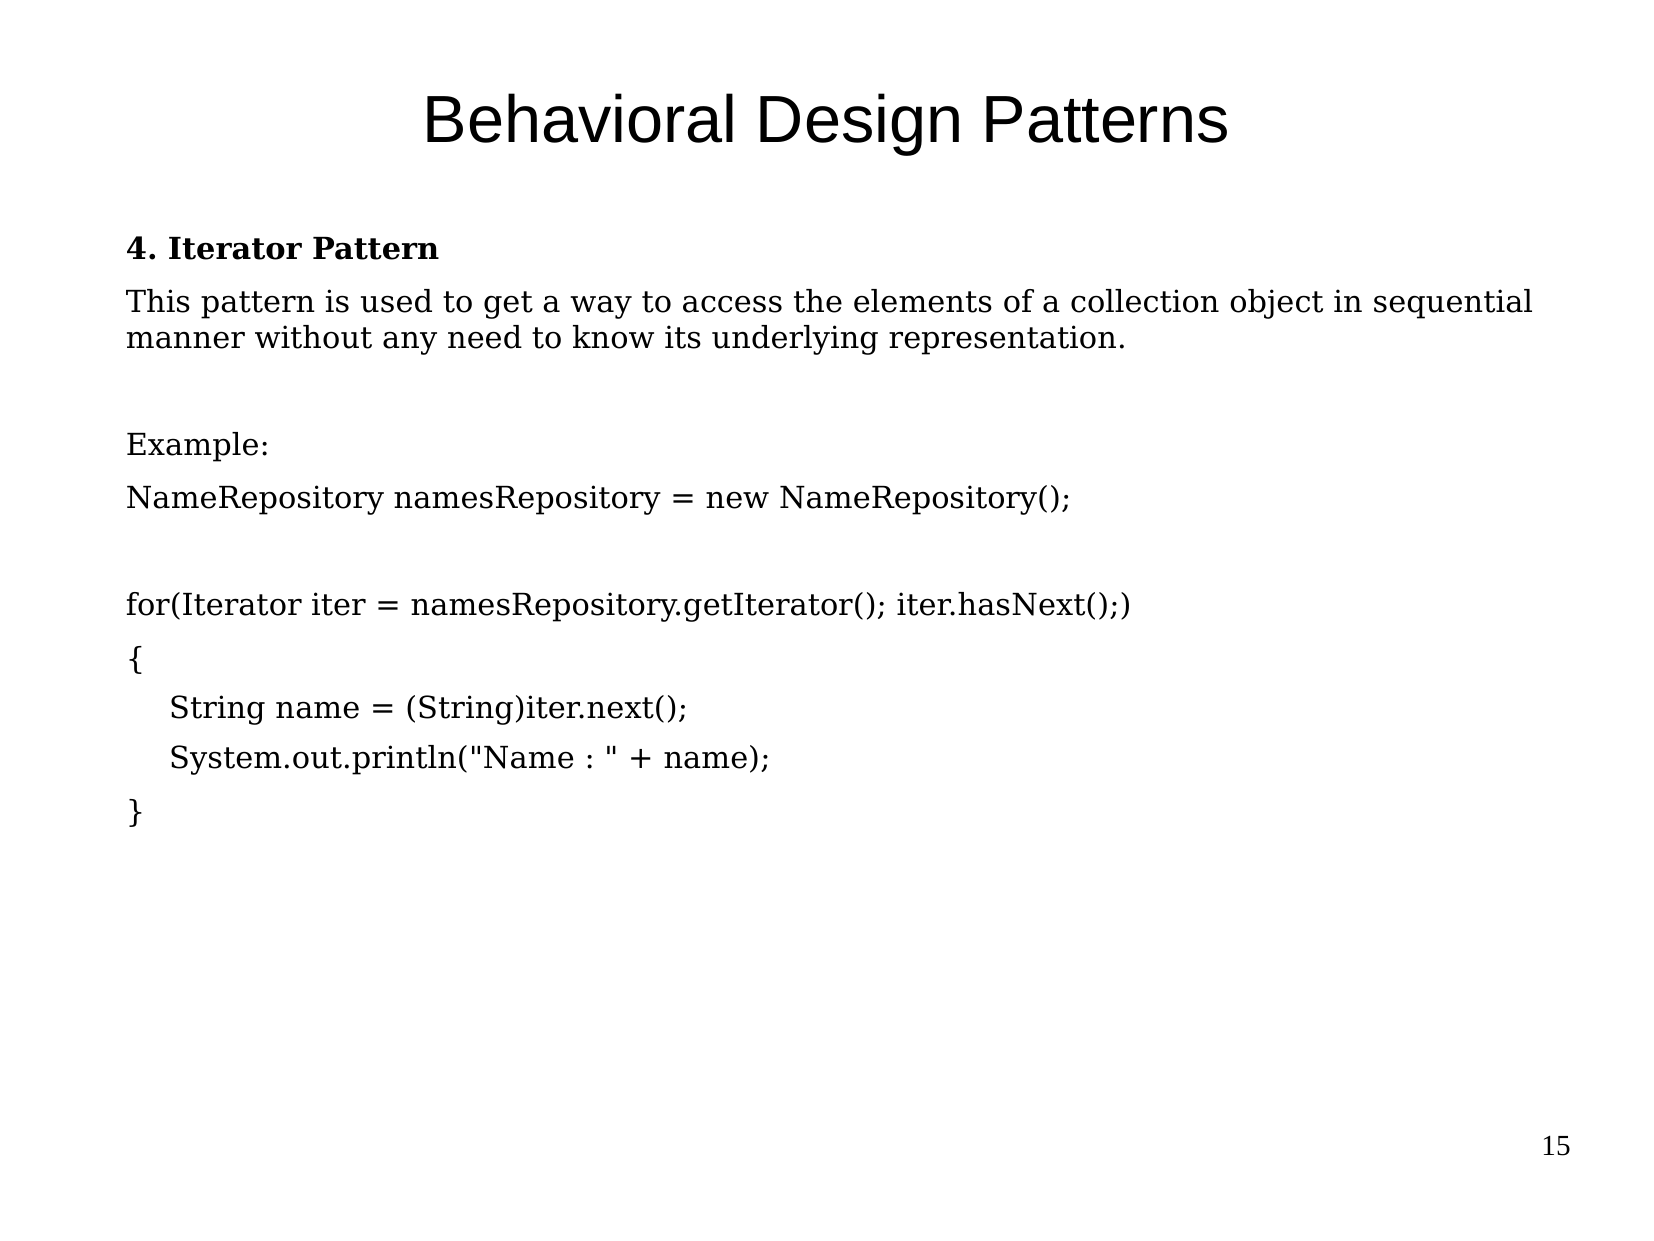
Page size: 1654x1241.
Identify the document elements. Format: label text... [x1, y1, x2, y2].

title Behavioral Design Patterns [82, 49, 1571, 189]
list 4. Iterator Pattern This pattern is used to get a way to access the elements of a collection object in sequential manner without any need to know its underlying representation. Example: NameRepository namesRepository = new NameRepository(); for(Iterator iter = namesRepository.getIterator(); iter.hasNext();) { String name = (String)iter.next(); System.out.println("Name : " + name); } [82, 230, 1571, 1164]
